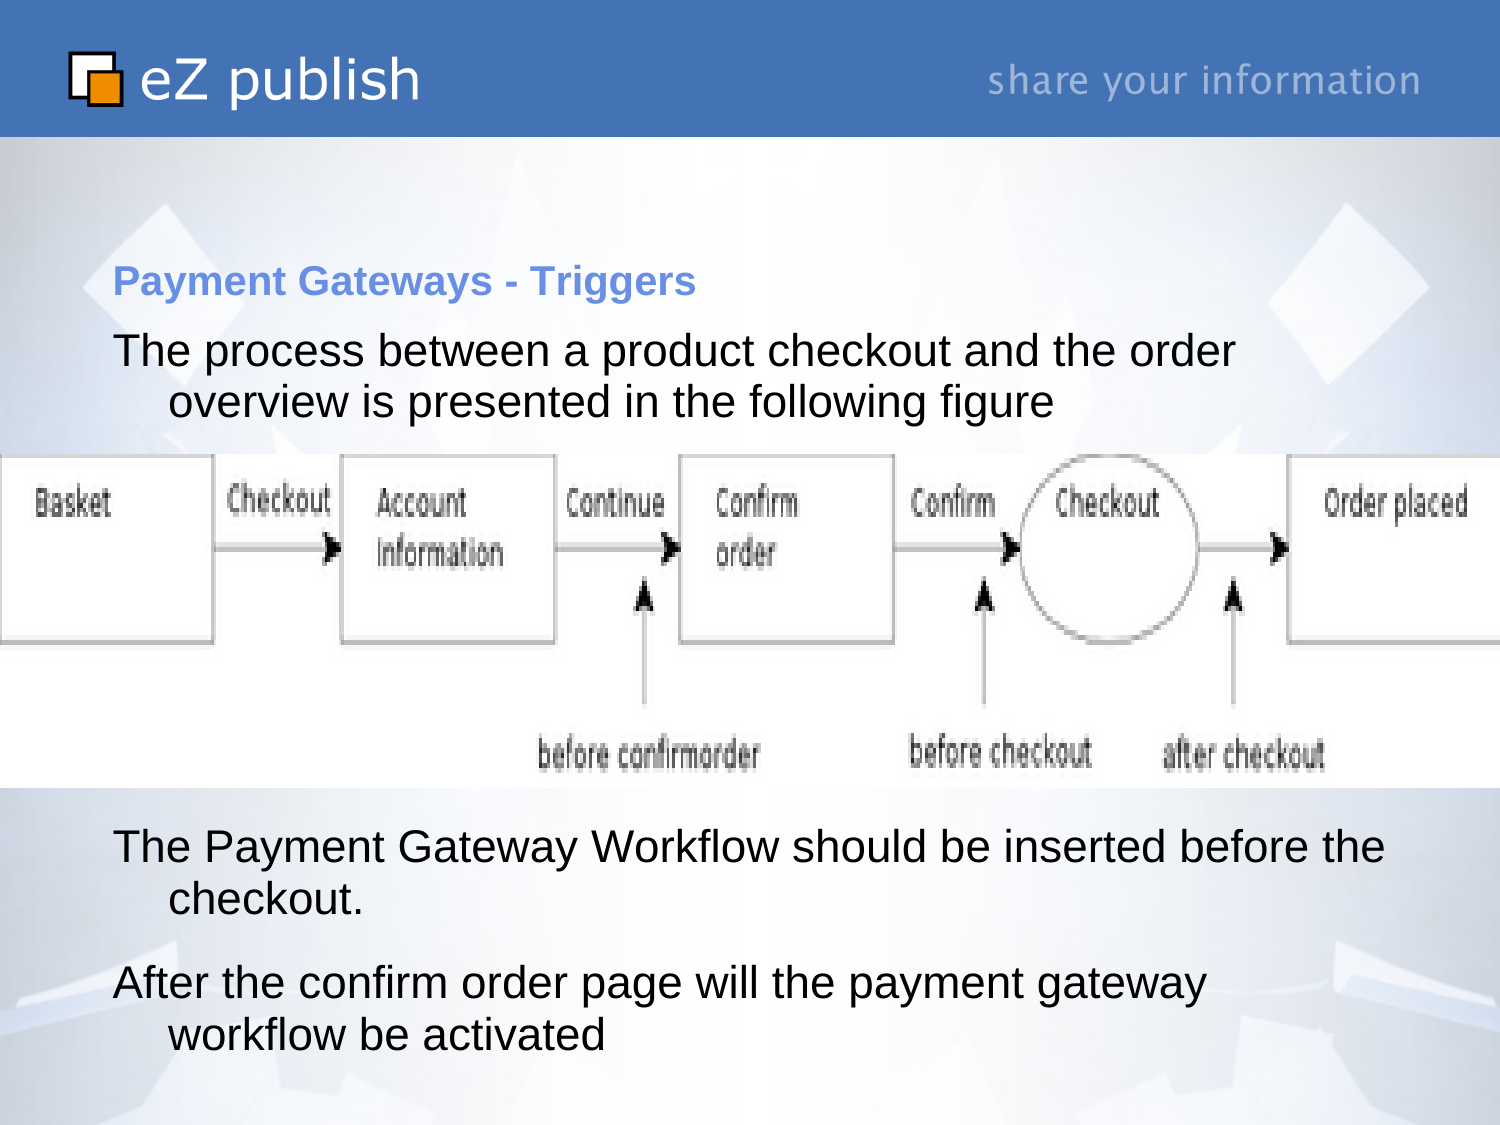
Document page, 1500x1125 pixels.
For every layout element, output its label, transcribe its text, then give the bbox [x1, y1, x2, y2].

list The process between a product checkout and the order overview is presented in the following figure The Payment Gateway Workflow should be inserted before the checkout. After the confirm order page will the payment gateway workflow be activated [112, 324, 1388, 454]
picture [0, 0, 1500, 1125]
title Payment Gateways - Triggers [112, 237, 1500, 325]
list The process between a product checkout and the order overview is presented in the following figure The Payment Gateway Workflow should be inserted before the checkout. After the confirm order page will the payment gateway workflow be activated [112, 788, 1388, 1060]
